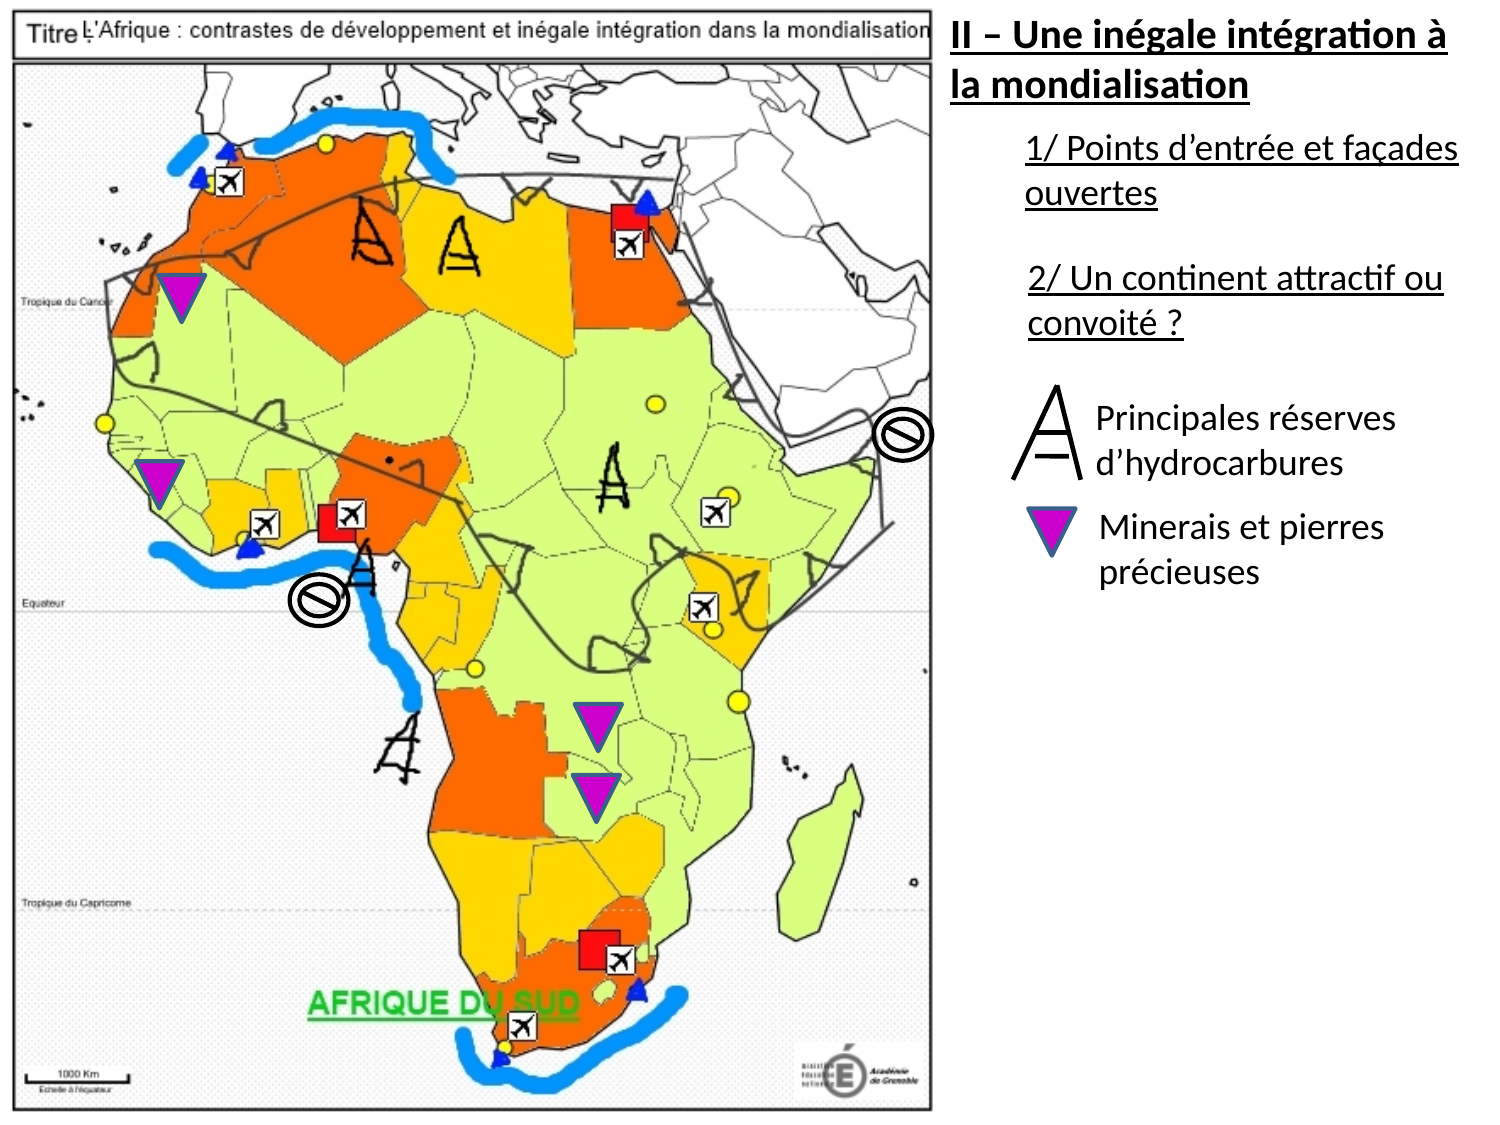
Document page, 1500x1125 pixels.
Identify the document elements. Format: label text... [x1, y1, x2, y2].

text_box 2/ Un continent attractif ou convoité ? [1012, 245, 1500, 351]
text_box [1028, 508, 1076, 556]
text_box [158, 274, 206, 323]
text_box Minerais et pierres précieuses [1083, 494, 1500, 600]
text_box [572, 774, 621, 823]
text_box [135, 461, 183, 509]
text_box II – Une inégale intégration à la mondialisation [938, 0, 1500, 115]
text_box 1/ Points d’entrée et façades ouvertes [1009, 116, 1500, 221]
text_box [574, 703, 622, 752]
text_box Principales réserves d’hydrocarbures [1080, 385, 1500, 491]
picture [1, 0, 938, 1125]
